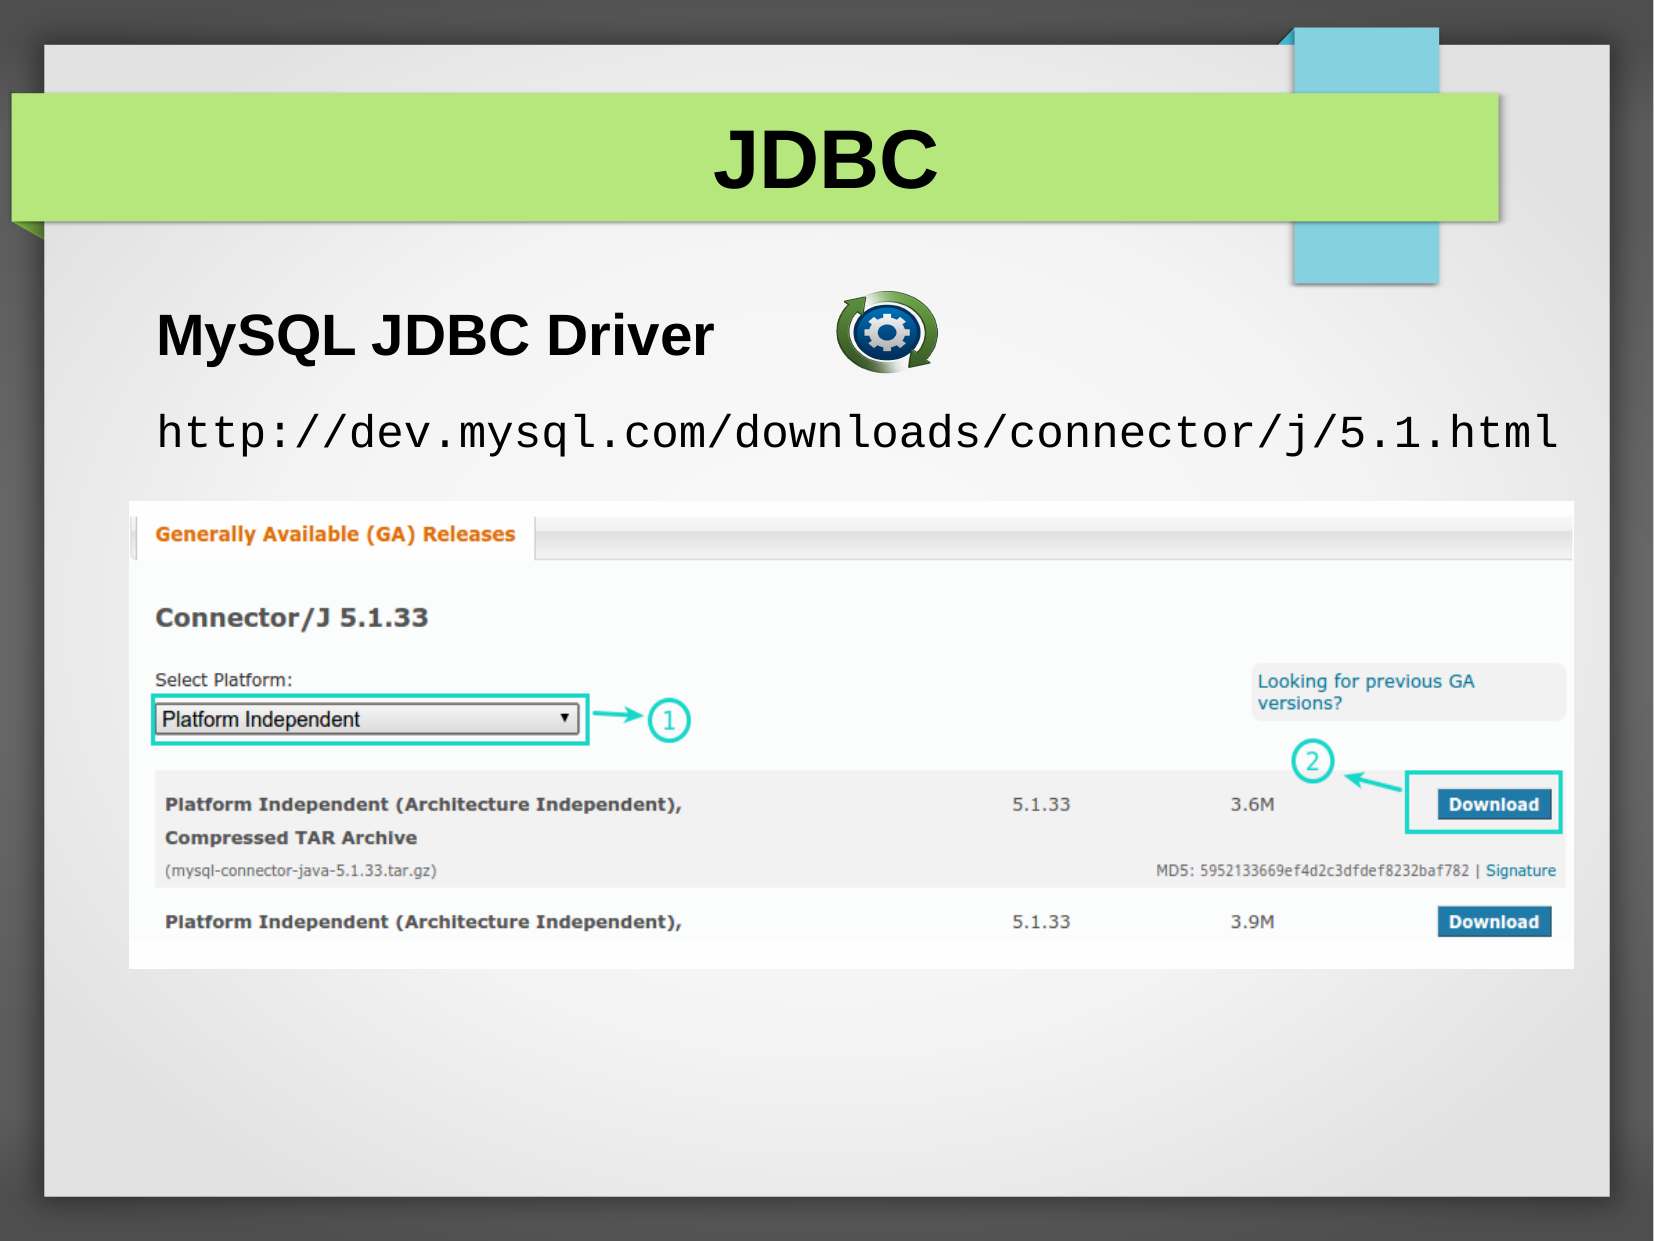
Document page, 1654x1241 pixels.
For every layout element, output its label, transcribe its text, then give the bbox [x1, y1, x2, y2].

picture [0, 0, 1654, 1241]
text_box MySQL JDBC Driver http://dev.mysql.com/downloads/connector/j/5.1.html [141, 295, 1574, 485]
title JDBC [70, 106, 1583, 213]
